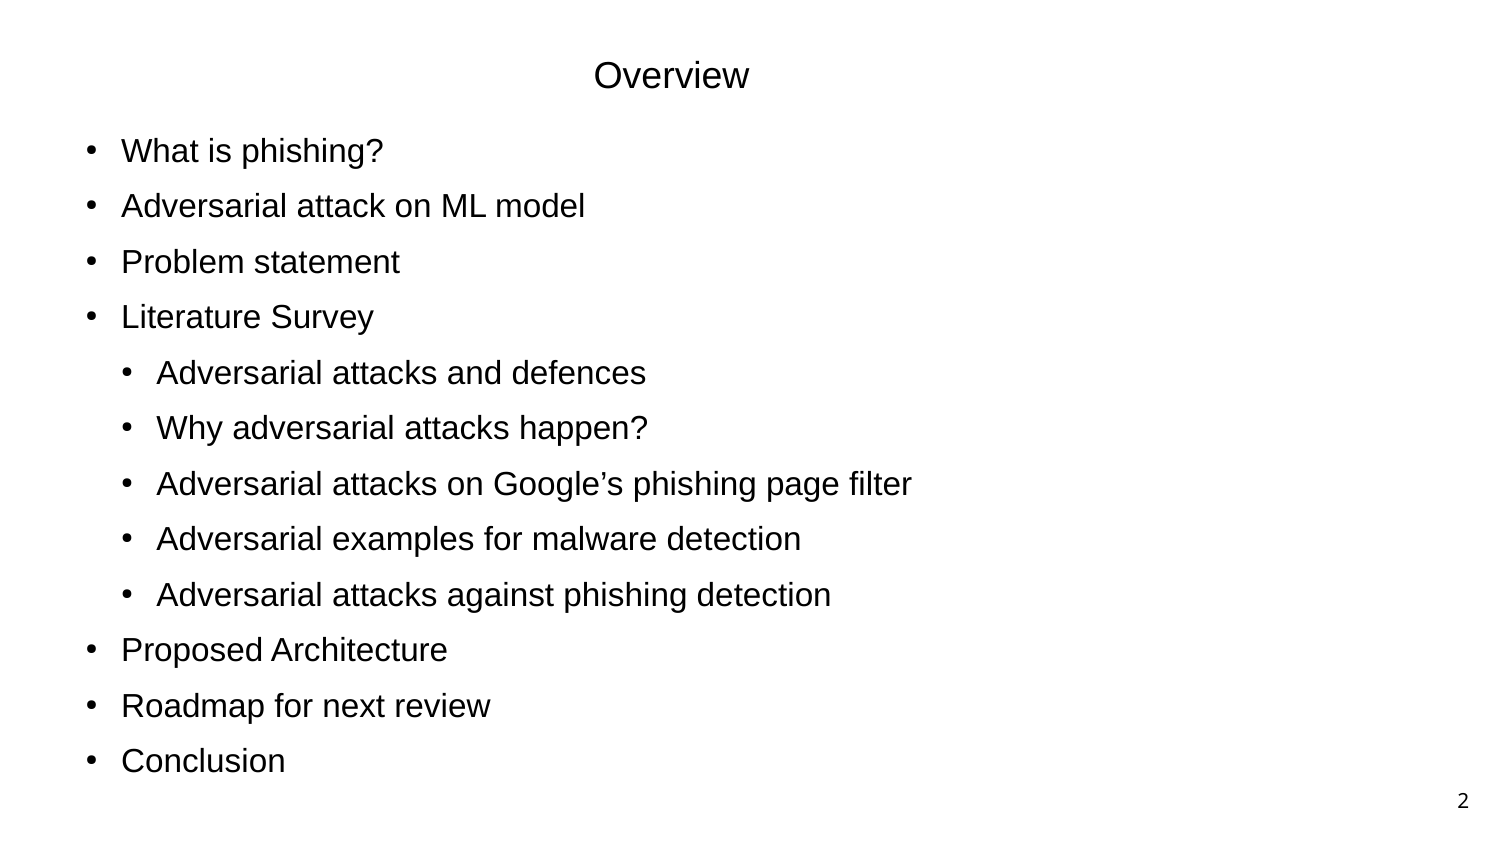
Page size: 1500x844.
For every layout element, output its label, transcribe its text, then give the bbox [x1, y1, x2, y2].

text_box What is phishing? Adversarial attack on ML model Problem statement Literature Survey Adversarial attacks and defences Why adversarial attacks happen? Adversarial attacks on Google’s phishing page filter Adversarial examples for malware detection Adversarial attacks against phishing detection Proposed Architecture Roadmap for next review Conclusion [70, 106, 929, 830]
text_box Overview [578, 47, 804, 105]
